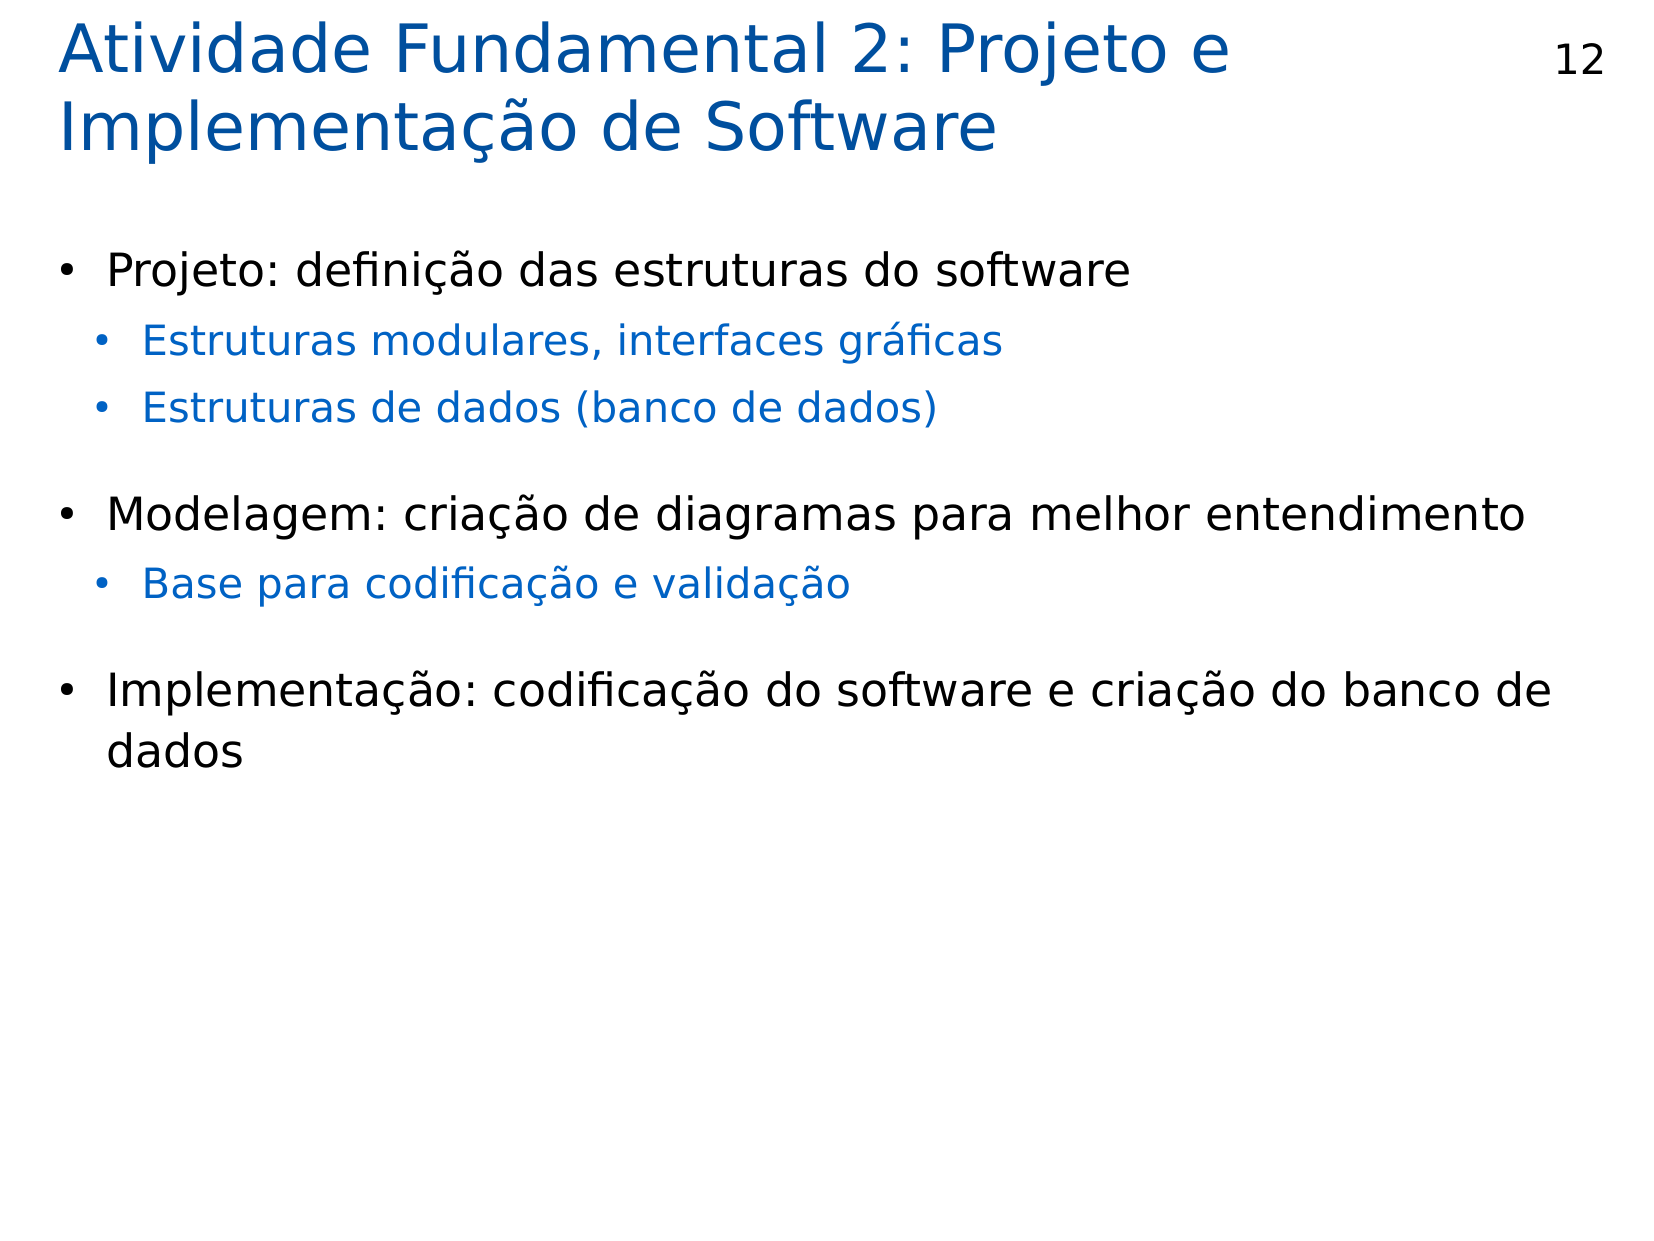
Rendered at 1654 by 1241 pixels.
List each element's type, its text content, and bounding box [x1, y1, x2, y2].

list Projeto: definição das estruturas do software Estruturas modulares, interfaces gráficas Estruturas de dados (banco de dados) Modelagem: criação de diagramas para melhor entendimento Base para codificação e validação Implementação: codificação do software e criação do banco de dados [59, 236, 1595, 1211]
title Atividade Fundamental 2: Projeto e Implementação de Software [59, 10, 1506, 167]
